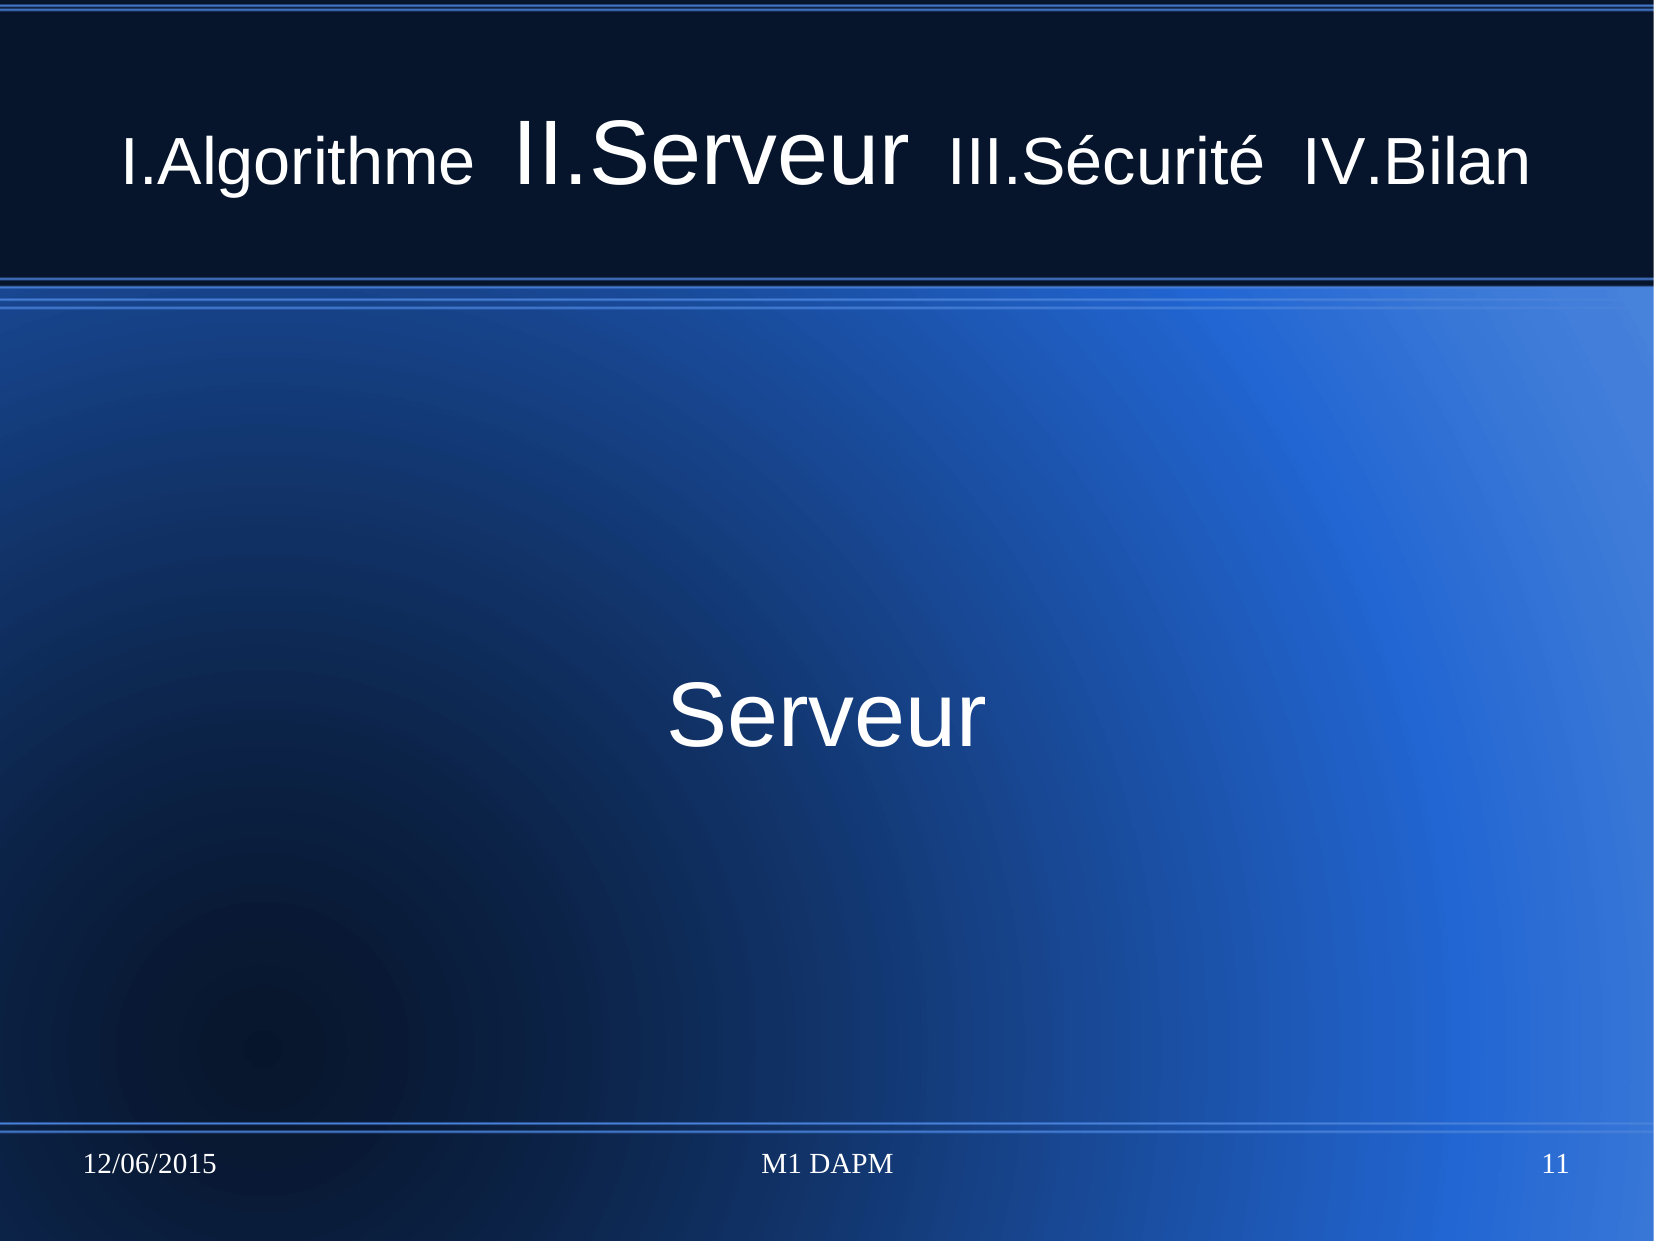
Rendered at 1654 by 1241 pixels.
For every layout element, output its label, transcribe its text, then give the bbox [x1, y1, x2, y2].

subtitle Serveur [82, 355, 1571, 1075]
title I.Algorithme II.Serveur III.Sécurité IV.Bilan [82, 49, 1571, 257]
picture [0, 0, 1654, 1241]
